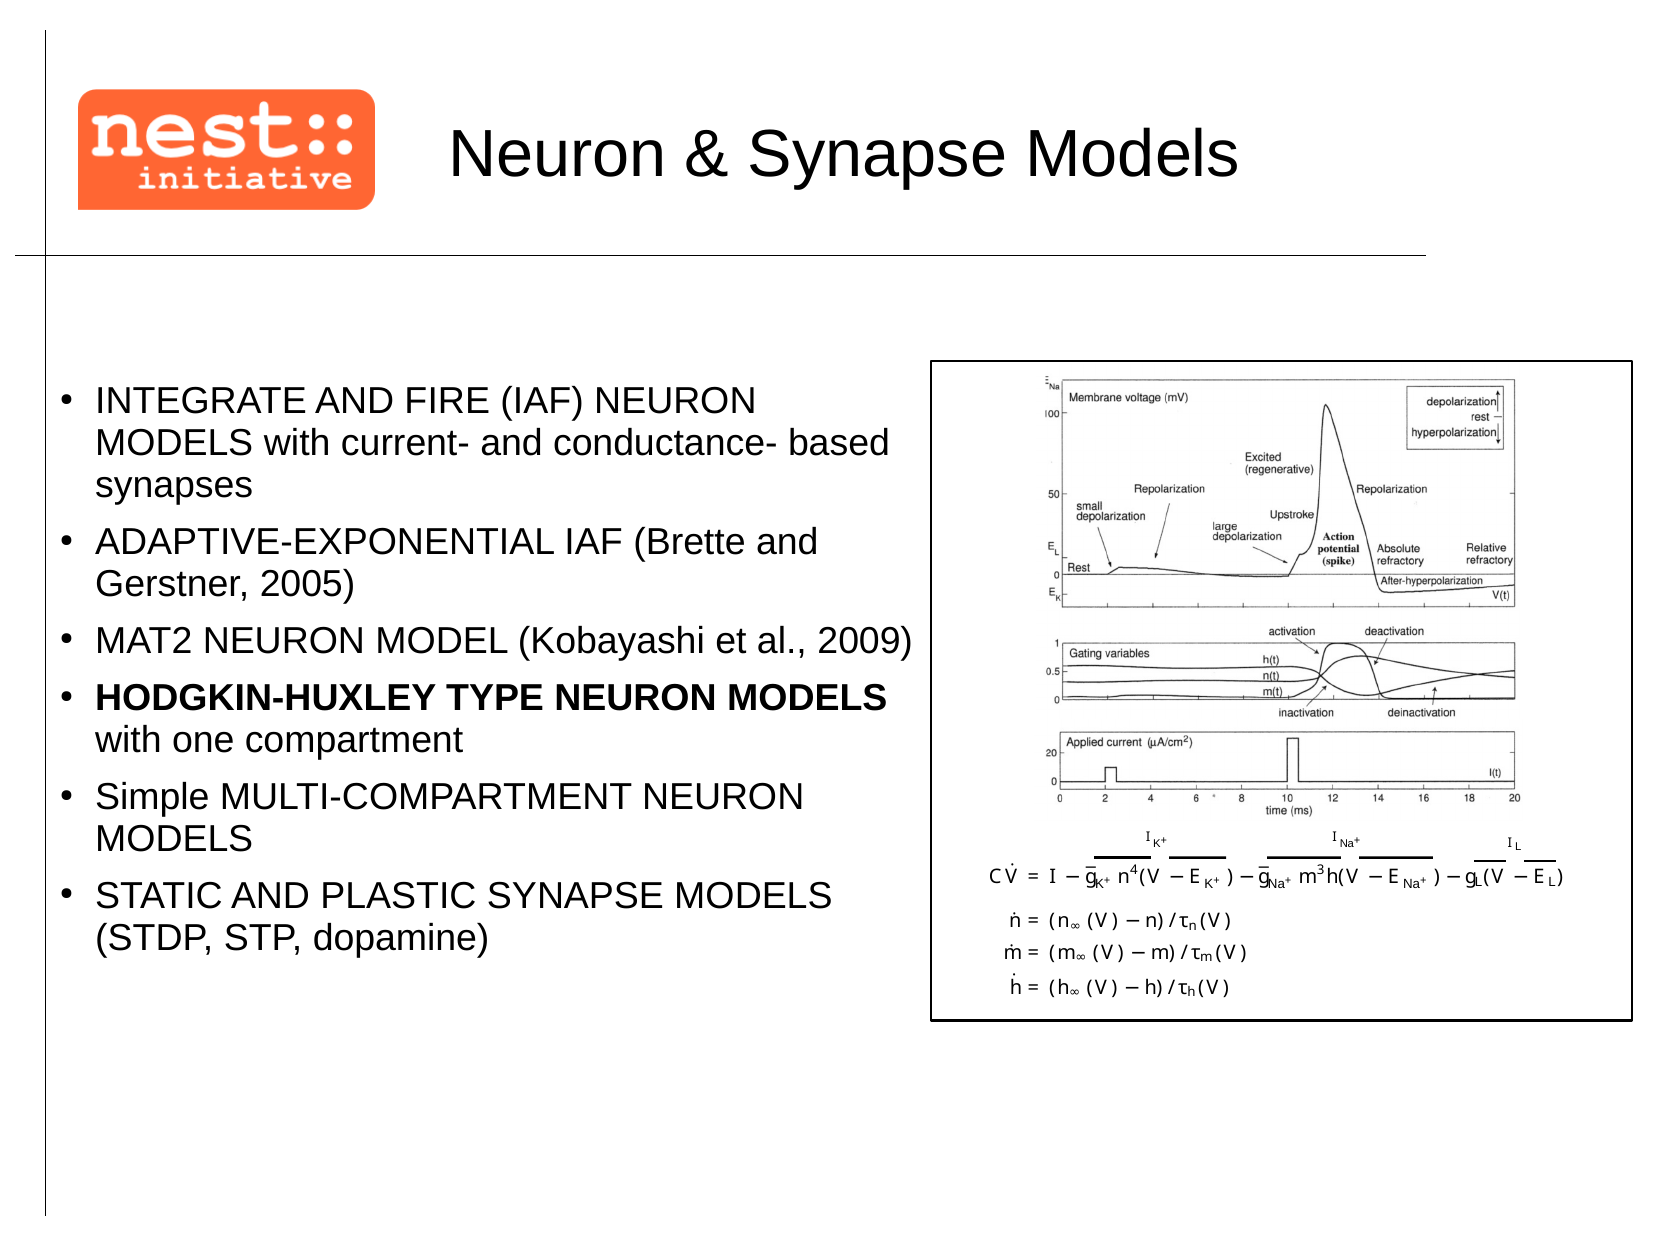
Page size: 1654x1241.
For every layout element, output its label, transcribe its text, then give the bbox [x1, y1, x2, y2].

picture [930, 360, 1634, 1022]
text_box INTEGRATE AND FIRE (IAF) NEURON MODELS with current- and conductance- based synapses ADAPTIVE-EXPONENTIAL IAF (Brette and Gerstner, 2005) MAT2 NEURON MODEL (Kobayashi et al., 2009) HODGKIN-HUXLEY TYPE NEURON MODELS with one compartment Simple MULTI-COMPARTMENT NEURON MODELS STATIC AND PLASTIC SYNAPSE MODELS (STDP, STP, dopamine) [45, 315, 931, 966]
title Neuron & Synapse Models [82, 49, 1571, 257]
picture [78, 89, 376, 211]
